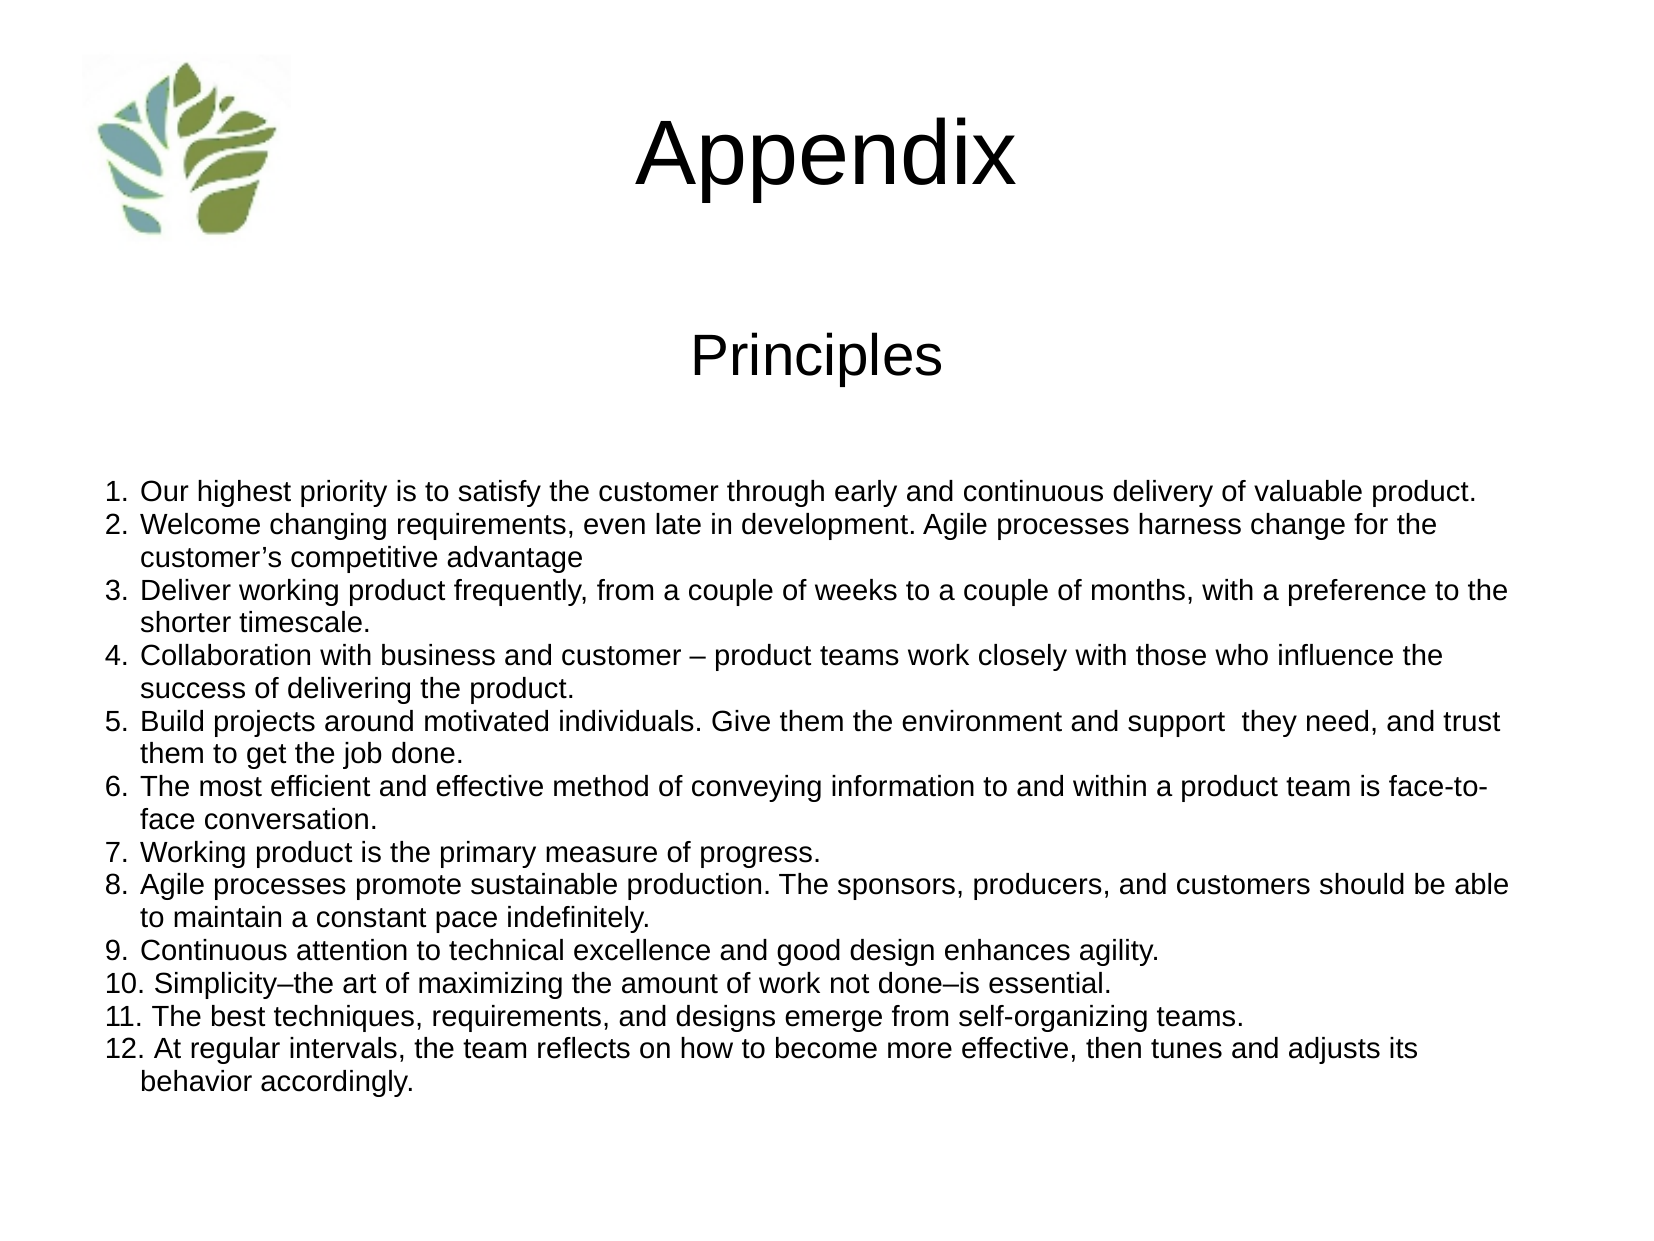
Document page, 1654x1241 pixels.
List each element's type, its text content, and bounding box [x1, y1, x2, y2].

text_box Our highest priority is to satisfy the customer through early and continuous delivery of valuable product. Welcome changing requirements, even late in development. Agile processes harness change for the customer’s competitive advantage Deliver working product frequently, from a couple of weeks to a couple of months, with a preference to the shorter timescale. Collaboration with business and customer – product teams work closely with those who influence the success of delivering the product. Build projects around motivated individuals. Give them the environment and support they need, and trust them to get the job done. The most efficient and effective method of conveying information to and within a product team is face-to-face conversation. Working product is the primary measure of progress. Agile processes promote sustainable production. The sponsors, producers, and customers should be able to maintain a constant pace indefinitely. Continuous attention to technical excellence and good design enhances agility. Simplicity–the art of maximizing the amount of work not done–is essential. The best techniques, requirements, and designs emerge from self-organizing teams. At regular intervals, the team reflects on how to become more effective, then tunes and adjusts its behavior accordingly. [90, 435, 1546, 1106]
title Appendix [291, 49, 1571, 257]
picture [82, 49, 291, 258]
text_box Principles [90, 315, 1546, 406]
